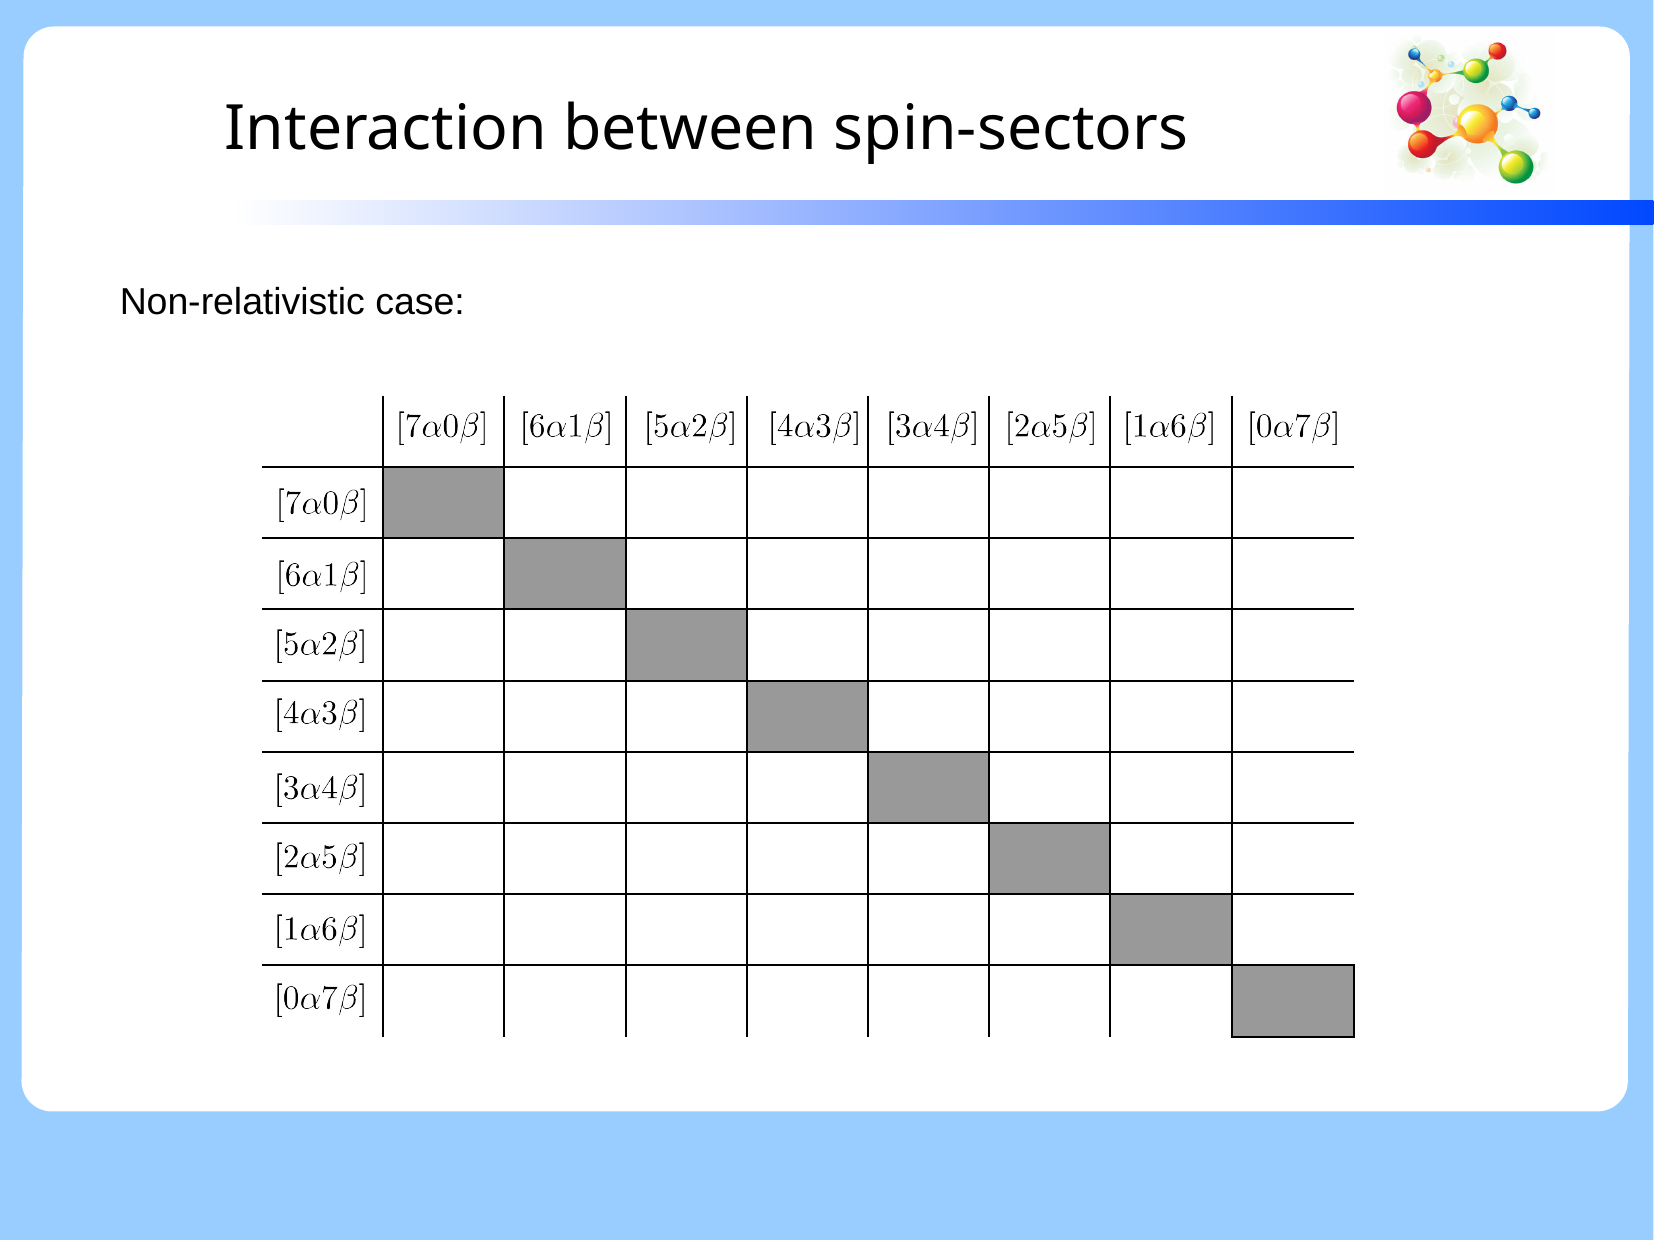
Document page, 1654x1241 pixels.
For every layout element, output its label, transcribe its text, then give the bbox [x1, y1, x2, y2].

table_header [1111, 396, 1231, 466]
title Interaction between spin-sectors [82, 49, 1332, 201]
table_cell [1233, 753, 1354, 822]
table_cell [384, 682, 503, 751]
table_cell [1111, 824, 1231, 893]
picture [277, 773, 364, 807]
table_cell [384, 468, 503, 537]
table_cell [627, 966, 746, 1037]
table_cell [384, 966, 503, 1037]
table_cell [990, 468, 1109, 537]
table_cell [990, 610, 1109, 680]
table_cell [627, 753, 746, 822]
table_cell [990, 753, 1109, 822]
table_header [627, 396, 746, 466]
table_cell [262, 895, 382, 964]
list [82, 277, 1571, 1069]
table_cell [262, 682, 382, 751]
table_cell [1233, 895, 1354, 964]
table_cell [262, 610, 382, 680]
table_cell [262, 753, 382, 822]
table_cell [748, 539, 867, 608]
table_cell [262, 539, 382, 608]
table_cell [869, 966, 988, 1037]
table_cell [869, 824, 988, 893]
table_cell [627, 895, 746, 964]
table_cell [748, 895, 867, 964]
table_cell [505, 895, 625, 964]
table_cell [748, 824, 867, 893]
table_cell [627, 539, 746, 608]
table_cell [262, 468, 382, 537]
table_cell [748, 682, 867, 751]
table_header [748, 396, 867, 466]
picture [771, 411, 858, 445]
text_box Non-relativistic case: [105, 273, 1291, 331]
table_cell [505, 753, 625, 822]
table_cell [748, 610, 867, 680]
picture [279, 560, 365, 594]
table_cell [1111, 682, 1231, 751]
picture [277, 629, 364, 663]
table_cell [990, 895, 1109, 964]
table_cell [1233, 824, 1354, 893]
table_cell [869, 610, 988, 680]
picture [277, 983, 364, 1017]
table_cell [1111, 539, 1231, 608]
picture [1382, 29, 1556, 195]
table_cell [505, 539, 625, 608]
picture [399, 411, 485, 445]
table_cell [1233, 682, 1354, 751]
table_cell [384, 610, 503, 680]
table_cell [627, 610, 746, 680]
table_cell [1111, 468, 1231, 537]
table_cell [505, 468, 625, 537]
table_cell [990, 824, 1109, 893]
picture [277, 698, 364, 732]
picture [279, 488, 365, 522]
table_cell [384, 824, 503, 893]
picture [1250, 411, 1337, 445]
table_cell [505, 682, 625, 751]
table_cell [1233, 539, 1354, 608]
table_cell [990, 539, 1109, 608]
table_cell [869, 895, 988, 964]
table_cell [505, 824, 625, 893]
table_cell [627, 824, 746, 893]
table_header [990, 396, 1109, 466]
table_cell [869, 753, 988, 822]
table_cell [869, 468, 988, 537]
table_cell [869, 539, 988, 608]
table_cell [384, 539, 503, 608]
table_cell [869, 682, 988, 751]
picture [1126, 411, 1213, 445]
table_cell [748, 966, 867, 1037]
table_cell [1233, 966, 1353, 1036]
table_cell [384, 895, 503, 964]
picture [1008, 411, 1094, 445]
table_cell [748, 753, 867, 822]
picture [523, 411, 610, 445]
table_cell [956, 201, 961, 224]
table_cell [505, 966, 625, 1037]
table_cell [505, 610, 625, 680]
picture [277, 842, 364, 876]
table_cell [1111, 966, 1231, 1037]
table_cell [873, 201, 877, 224]
picture [647, 411, 734, 445]
table_header [262, 396, 382, 466]
table_cell [384, 753, 503, 822]
table_cell [627, 468, 746, 537]
table_cell [1111, 895, 1231, 964]
table_cell [990, 682, 1109, 751]
table_cell [1233, 468, 1354, 537]
table_cell [1111, 753, 1231, 822]
table_header [1233, 396, 1354, 466]
table_header [384, 396, 503, 466]
table_cell [990, 966, 1109, 1037]
table_header [505, 396, 625, 466]
picture [889, 411, 976, 445]
table_cell [1111, 610, 1231, 680]
table_cell [748, 468, 867, 537]
table_cell [627, 682, 746, 751]
picture [277, 914, 364, 948]
table_cell [262, 966, 382, 1037]
table_header [869, 396, 988, 466]
table_cell [262, 824, 382, 893]
table_cell [1233, 610, 1354, 680]
